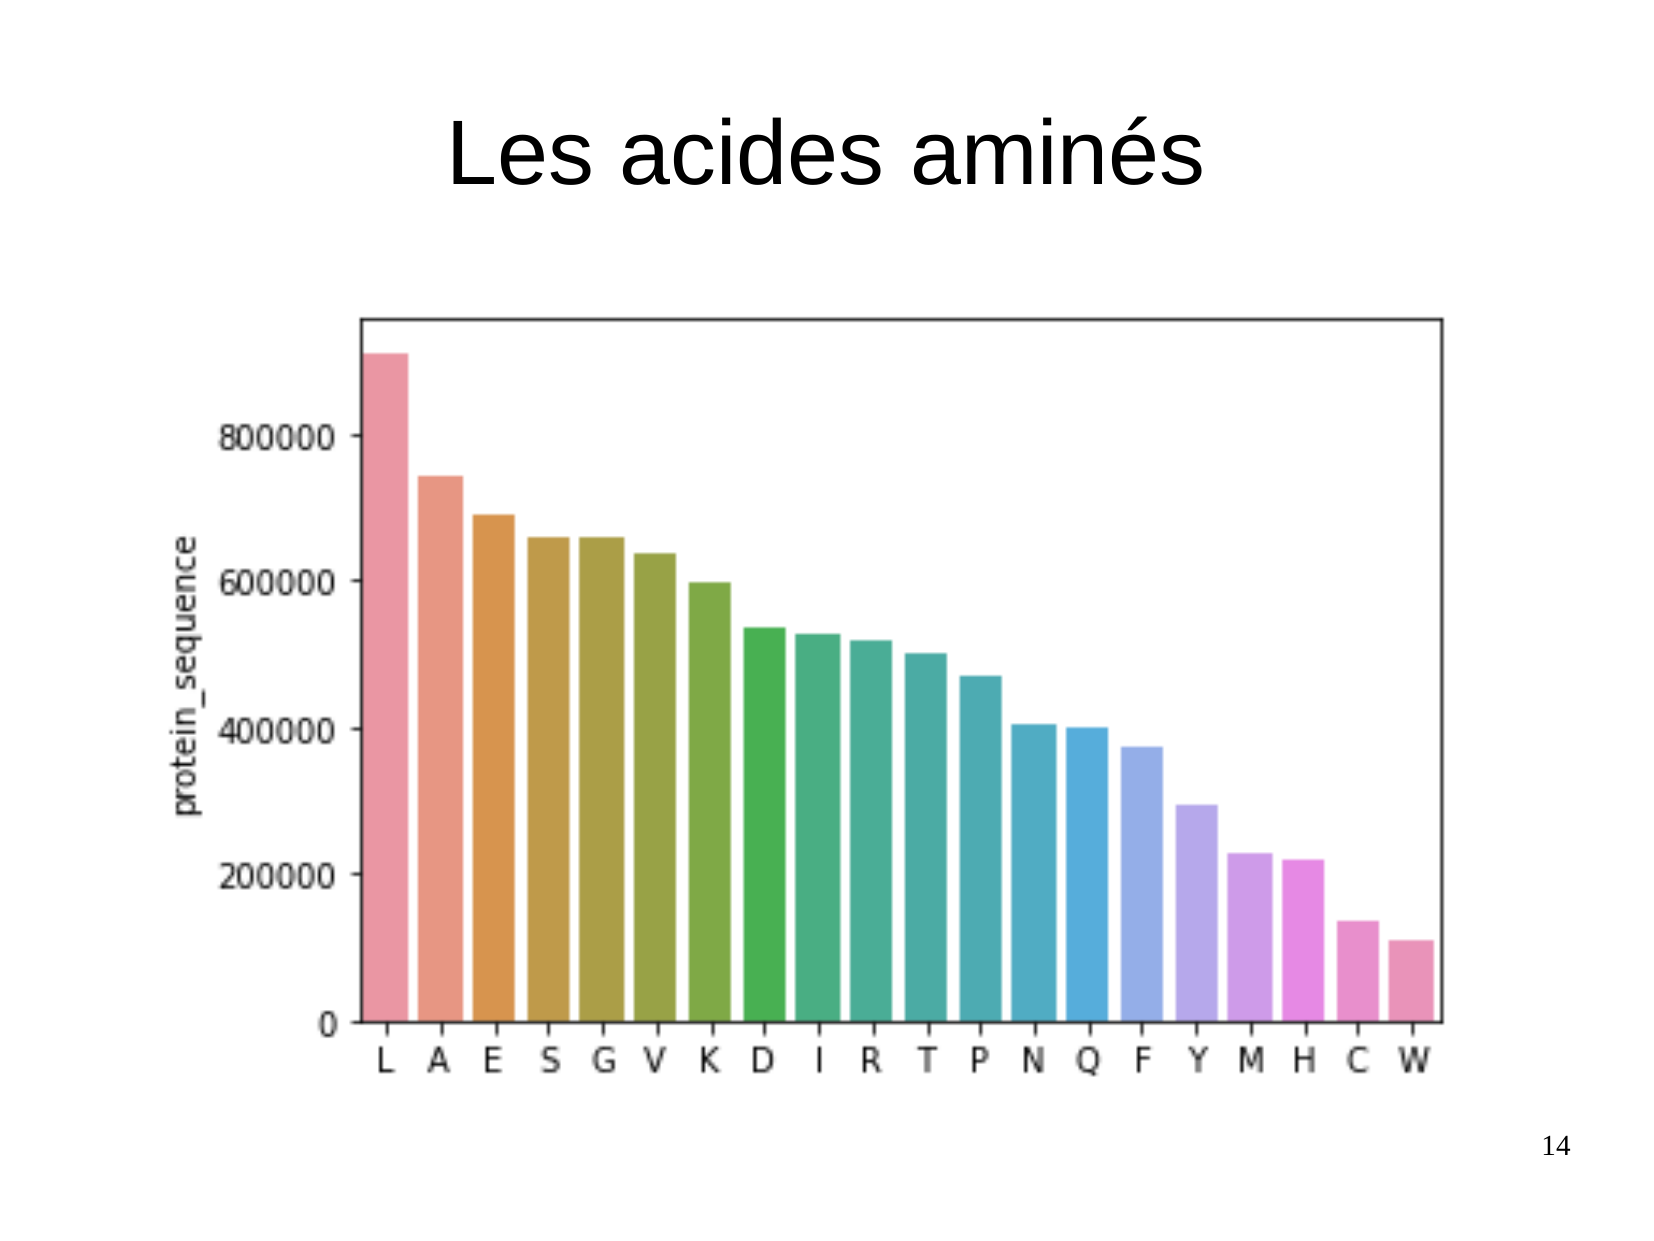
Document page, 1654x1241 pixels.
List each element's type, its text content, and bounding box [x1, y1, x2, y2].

picture [132, 290, 1522, 1109]
title Les acides aminés [82, 49, 1571, 257]
